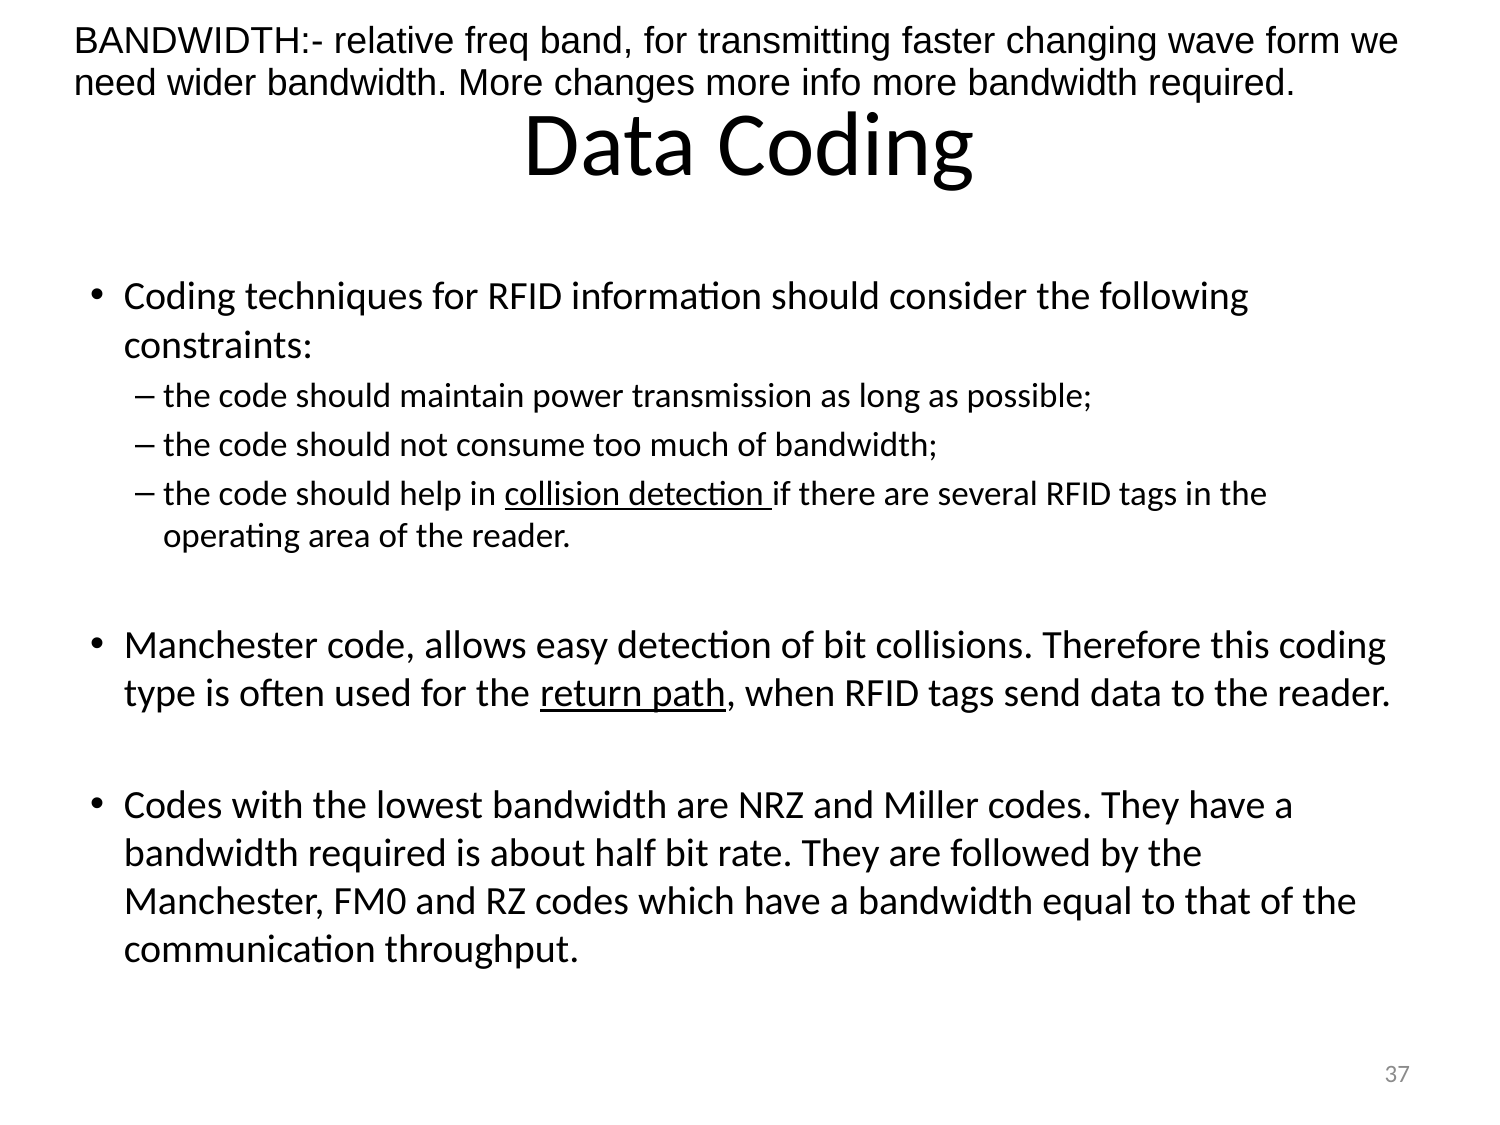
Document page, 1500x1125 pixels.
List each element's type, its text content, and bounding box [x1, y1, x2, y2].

list Coding techniques for RFID information should consider the following constraints: the code should maintain power transmission as long as possible; the code should not consume too much of bandwidth; the code should help in collision detection if there are several RFID tags in the operating area of the reader. Manchester code, allows easy detection of bit collisions. Therefore this coding type is often used for the return path, when RFID tags send data to the reader. Codes with the lowest bandwidth are NRZ and Miller codes. They have a bandwidth required is about half bit rate. They are followed by the Manchester, FM0 and RZ codes which have a bandwidth equal to that of the communication throughput. [75, 405, 1425, 1005]
slide_number <number> [1074, 1042, 1425, 1103]
text_box BANDWIDTH:- relative freq band, for transmitting faster changing wave form we need wider bandwidth. More changes more info more bandwidth required. [59, 11, 1489, 405]
